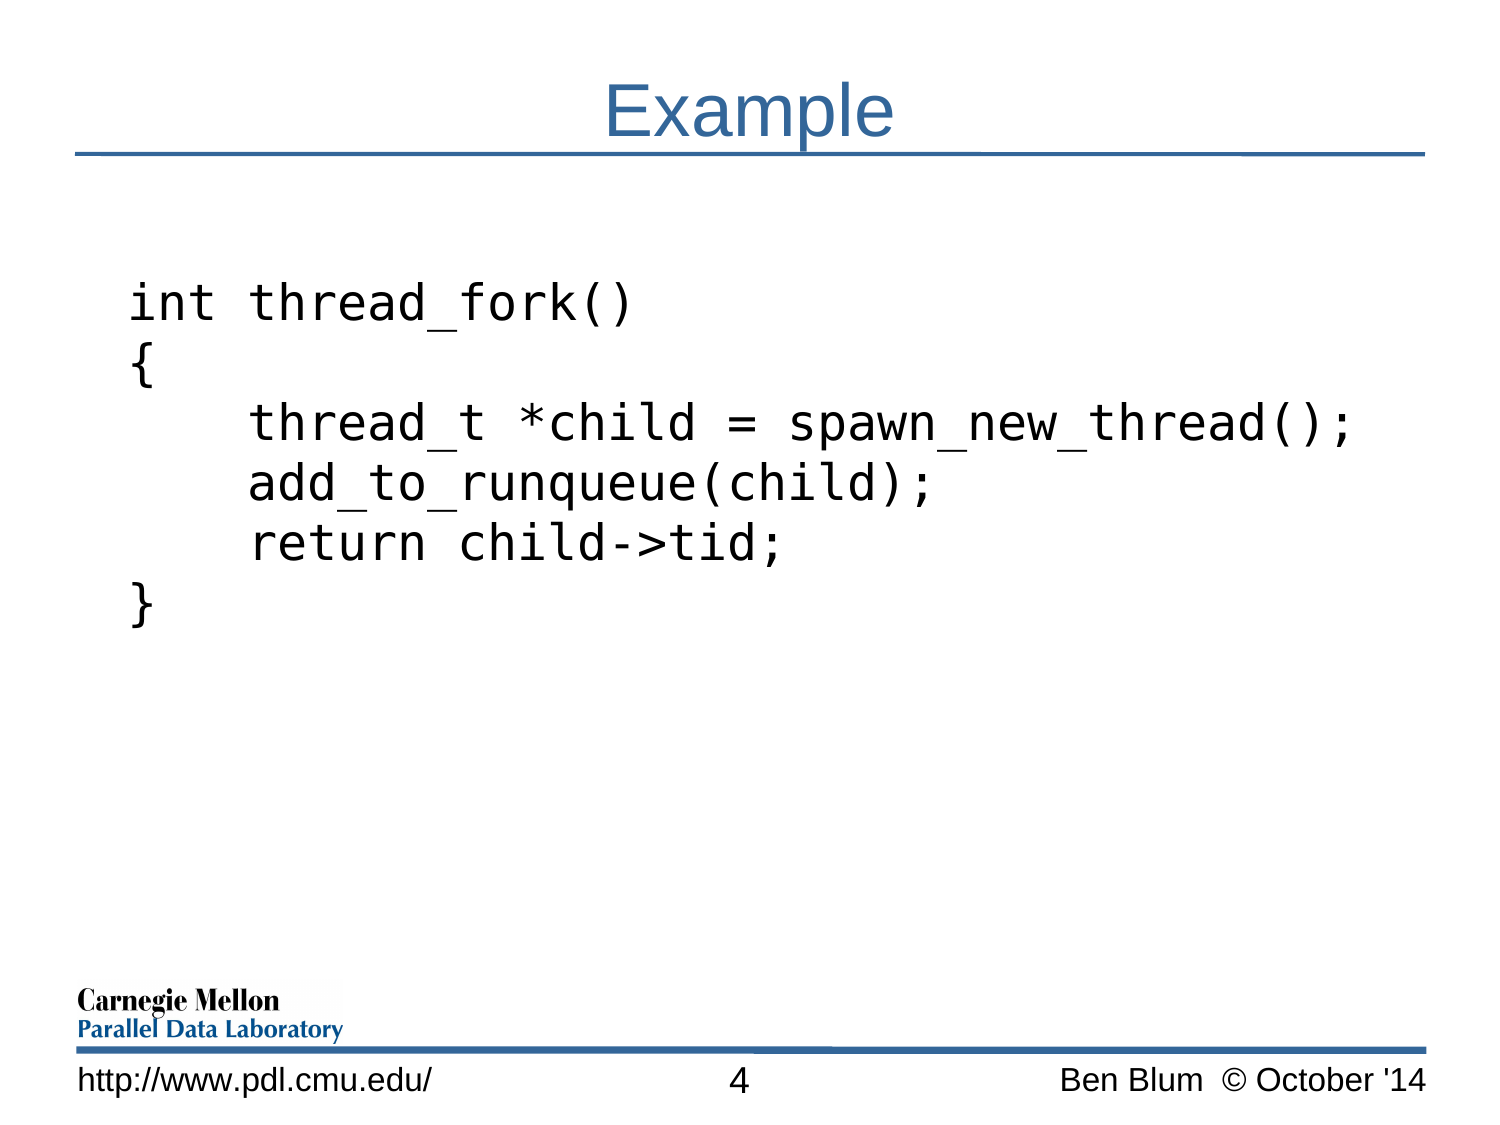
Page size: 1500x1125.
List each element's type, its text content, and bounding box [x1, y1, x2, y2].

picture [77, 979, 343, 1044]
text_box int thread_fork() { thread_t *child = spawn_new_thread(); add_to_runqueue(child); return child->tid; } [112, 262, 1388, 901]
title Example [112, 50, 1388, 163]
